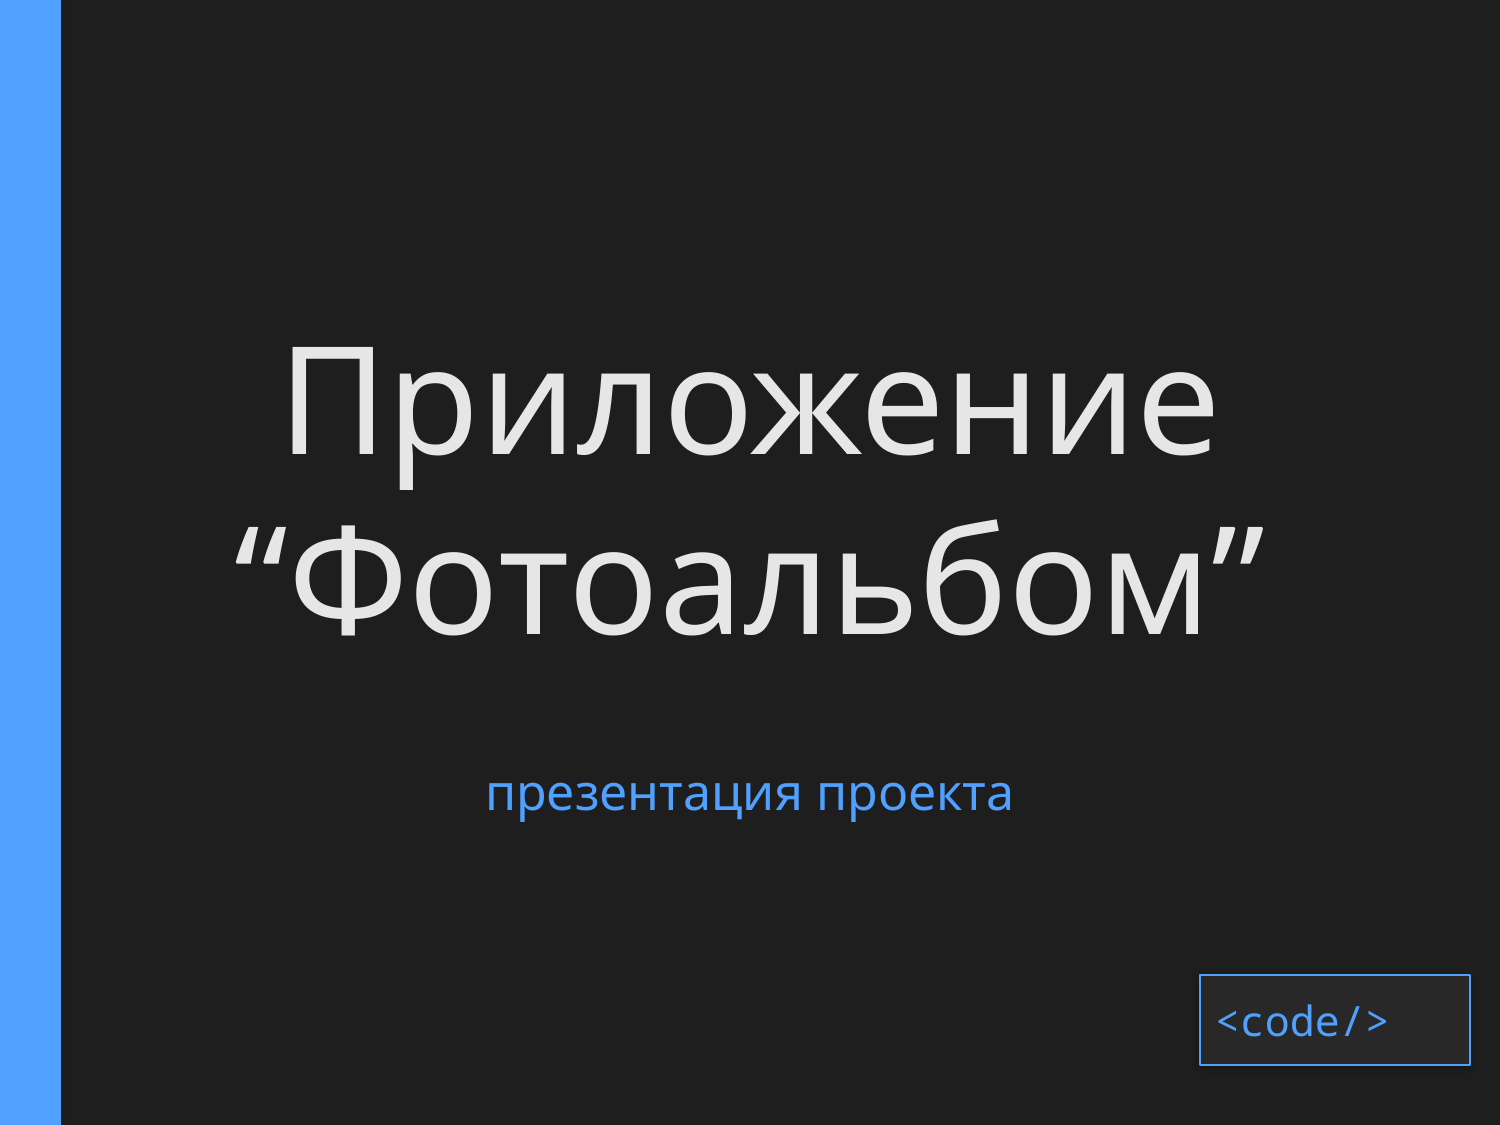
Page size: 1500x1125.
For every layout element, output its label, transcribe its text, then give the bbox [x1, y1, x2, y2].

text_box [0, 0, 60, 1125]
subtitle презентация проекта [225, 730, 1275, 1019]
text_box <code/> [1199, 974, 1470, 1065]
title Приложение “Фотоальбом” [112, 273, 1388, 515]
